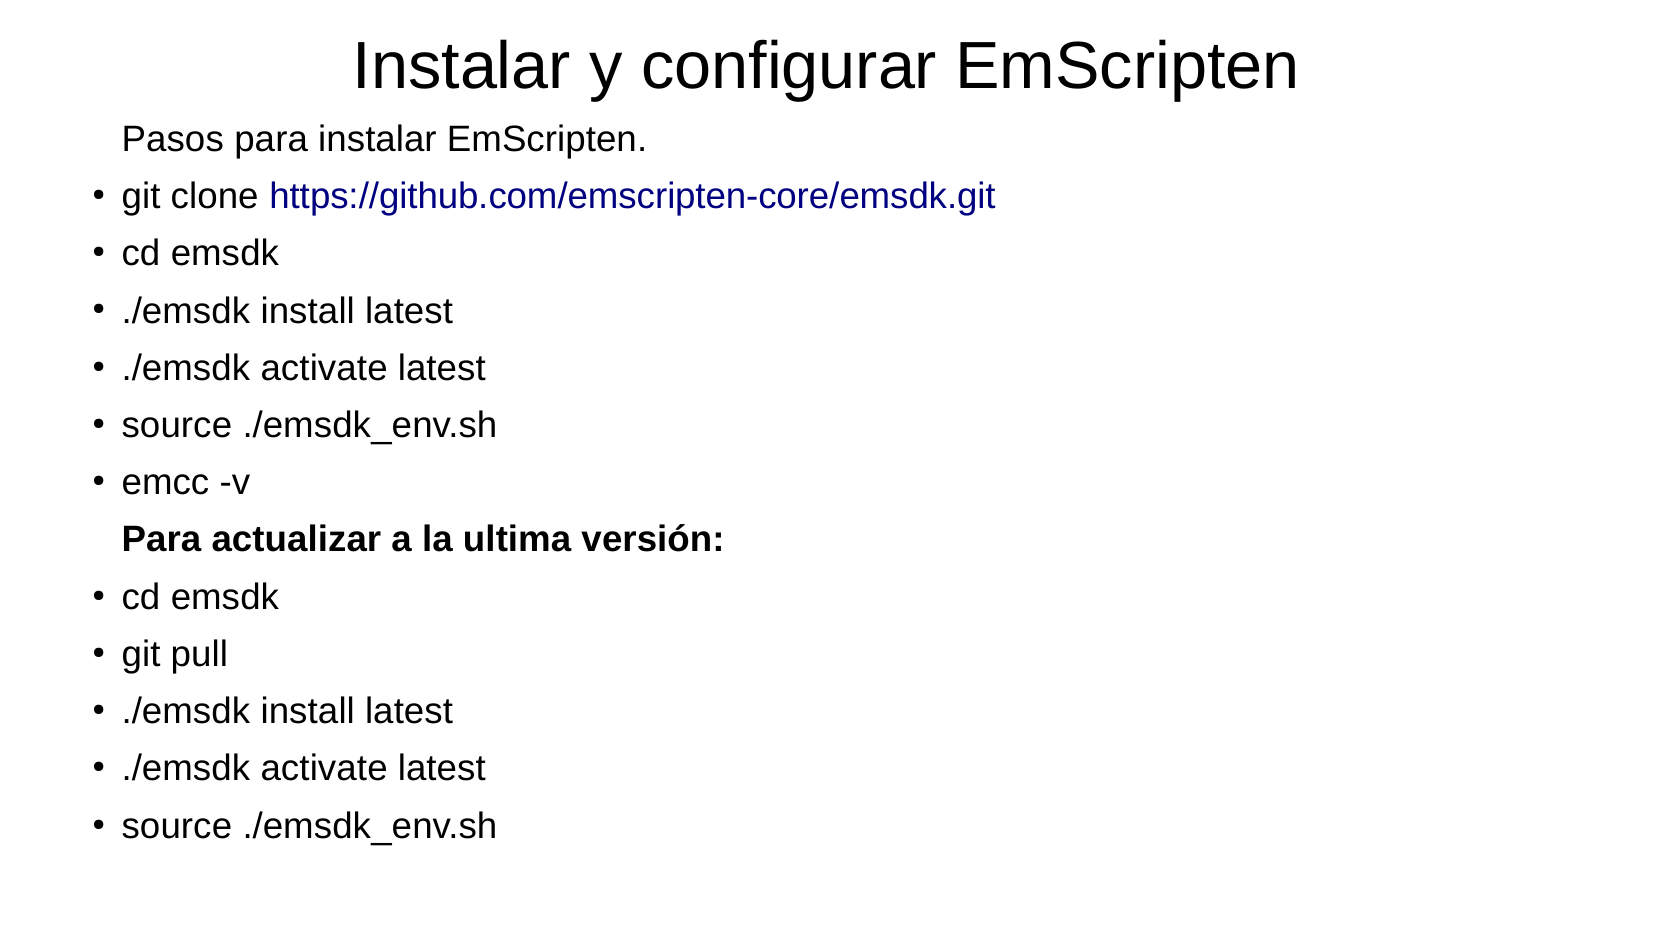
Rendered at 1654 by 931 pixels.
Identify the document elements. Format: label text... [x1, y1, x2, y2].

list Pasos para instalar EmScripten. git clone https://github.com/emscripten-core/emsdk.git cd emsdk ./emsdk install latest ./emsdk activate latest source ./emsdk_env.sh emcc -v Para actualizar a la ultima versión: cd emsdk git pull ./emsdk install latest ./emsdk activate latest source ./emsdk_env.sh [82, 118, 1571, 851]
title Instalar y configurar EmScripten [82, 28, 1571, 104]
